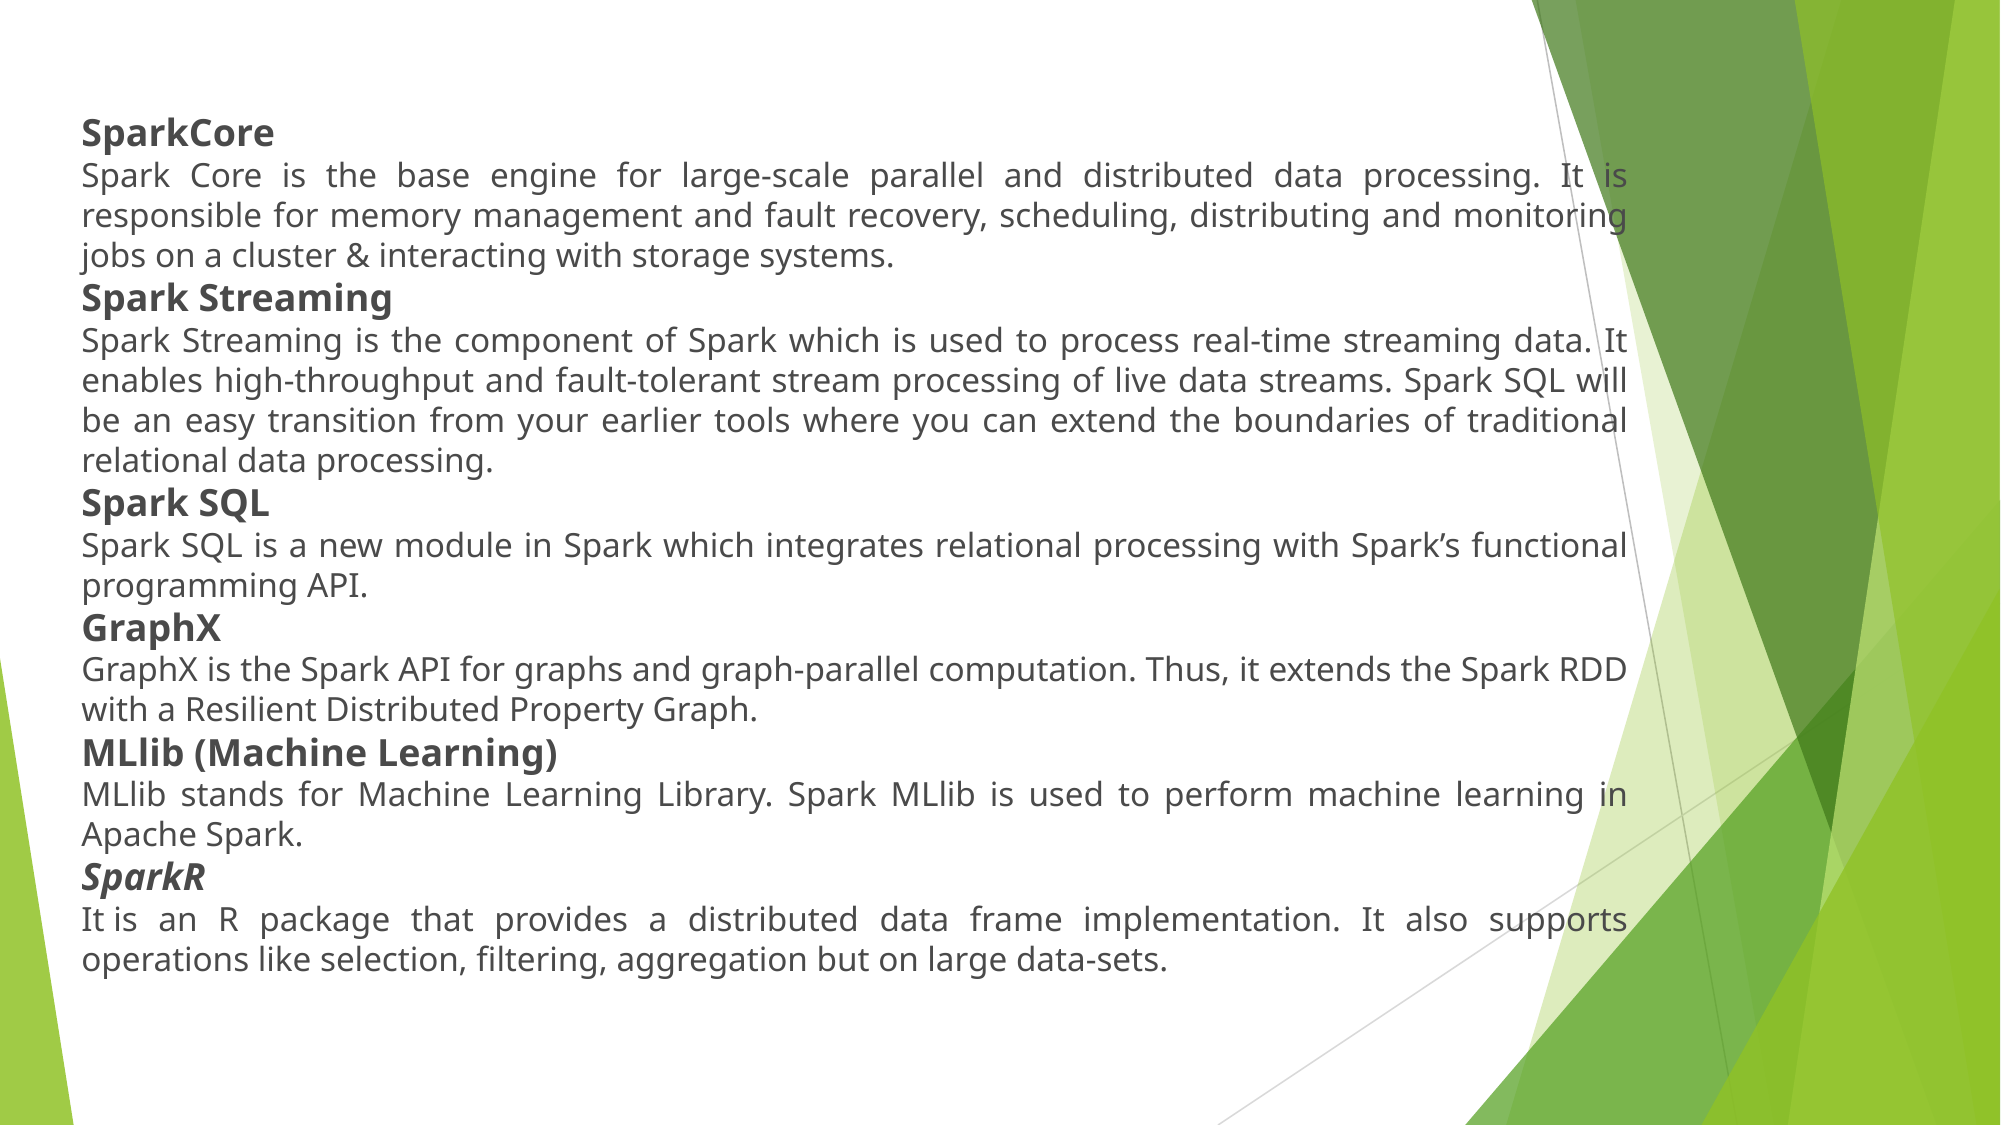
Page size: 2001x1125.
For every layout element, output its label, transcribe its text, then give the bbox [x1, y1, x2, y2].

text_box SparkCore Spark Core is the base engine for large-scale parallel and distributed data processing. It is responsible for memory management and fault recovery, scheduling, distributing and monitoring jobs on a cluster & interacting with storage systems. Spark Streaming Spark Streaming is the component of Spark which is used to process real-time streaming data. It enables high-throughput and fault-tolerant stream processing of live data streams. Spark SQL will be an easy transition from your earlier tools where you can extend the boundaries of traditional relational data processing. Spark SQL Spark SQL is a new module in Spark which integrates relational processing with Spark’s functional programming API. GraphX GraphX is the Spark API for graphs and graph-parallel computation. Thus, it extends the Spark RDD with a Resilient Distributed Property Graph. MLlib (Machine Learning) MLlib stands for Machine Learning Library. Spark MLlib is used to perform machine learning in Apache Spark. SparkR It is an R package that provides a distributed data frame implementation. It also supports operations like selection, filtering, aggregation but on large data-sets. [66, 101, 1646, 996]
